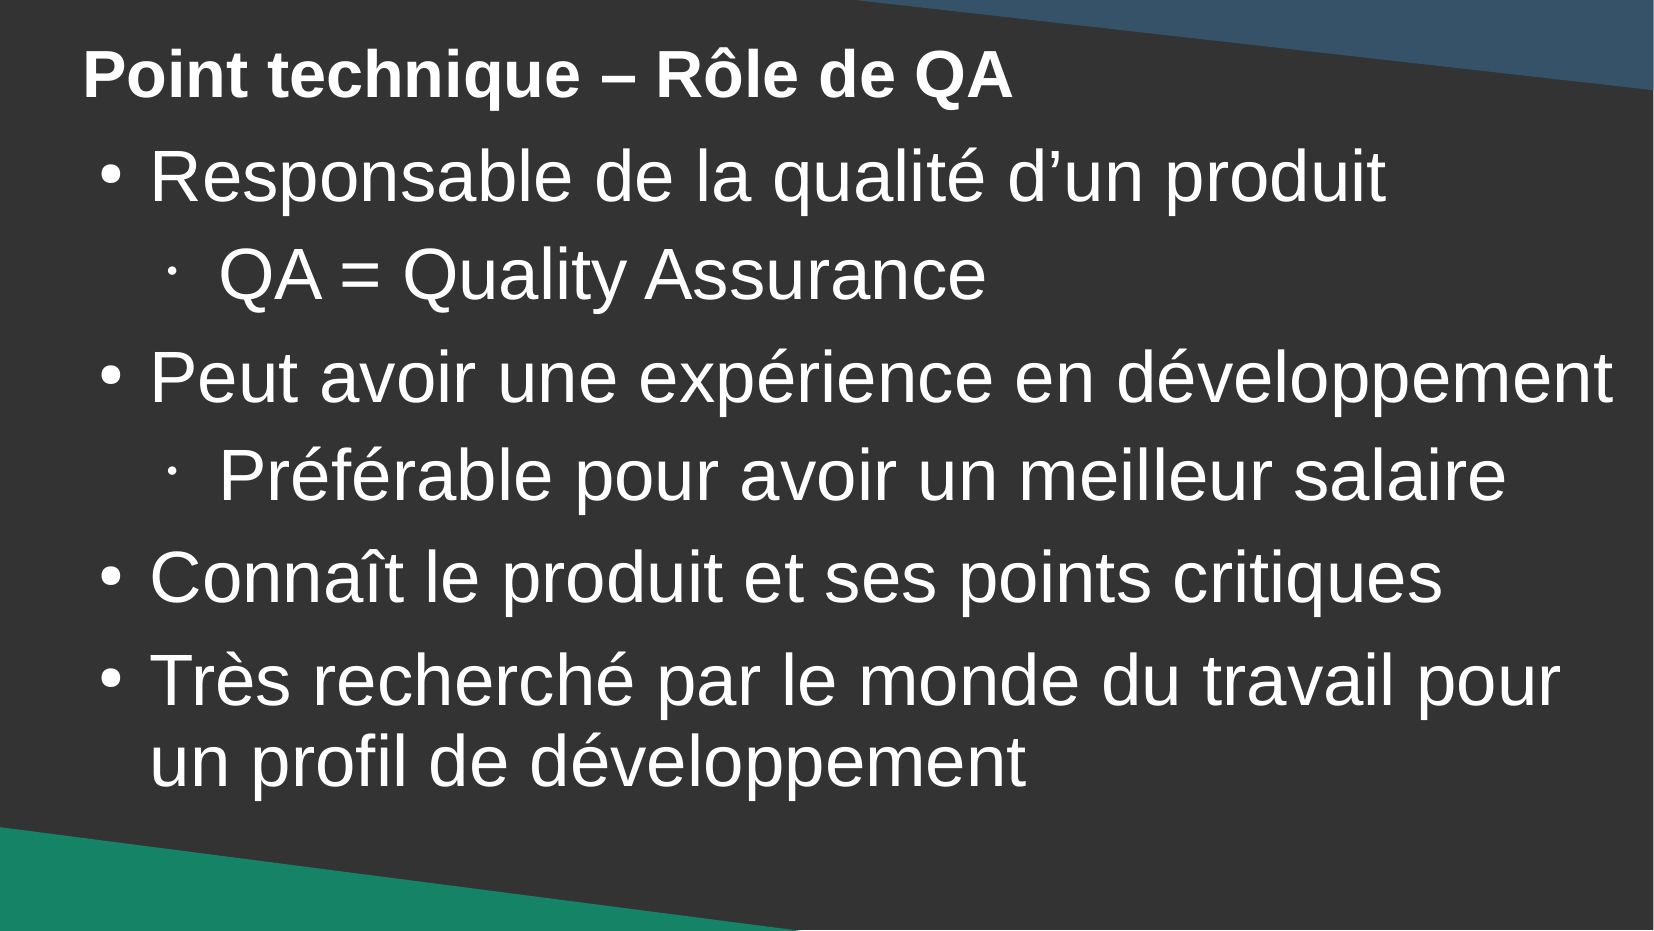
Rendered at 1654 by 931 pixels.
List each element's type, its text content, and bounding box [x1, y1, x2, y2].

title Point technique – Rôle de QA [82, 37, 1571, 122]
text_box [0, 827, 802, 931]
text_box [854, 0, 1654, 91]
list Responsable de la qualité d’un produit QA = Quality Assurance Peut avoir une expérience en développement Préférable pour avoir un meilleur salaire Connaît le produit et ses points critiques Très recherché par le monde du travail pour un profil de développement [80, 135, 1620, 827]
